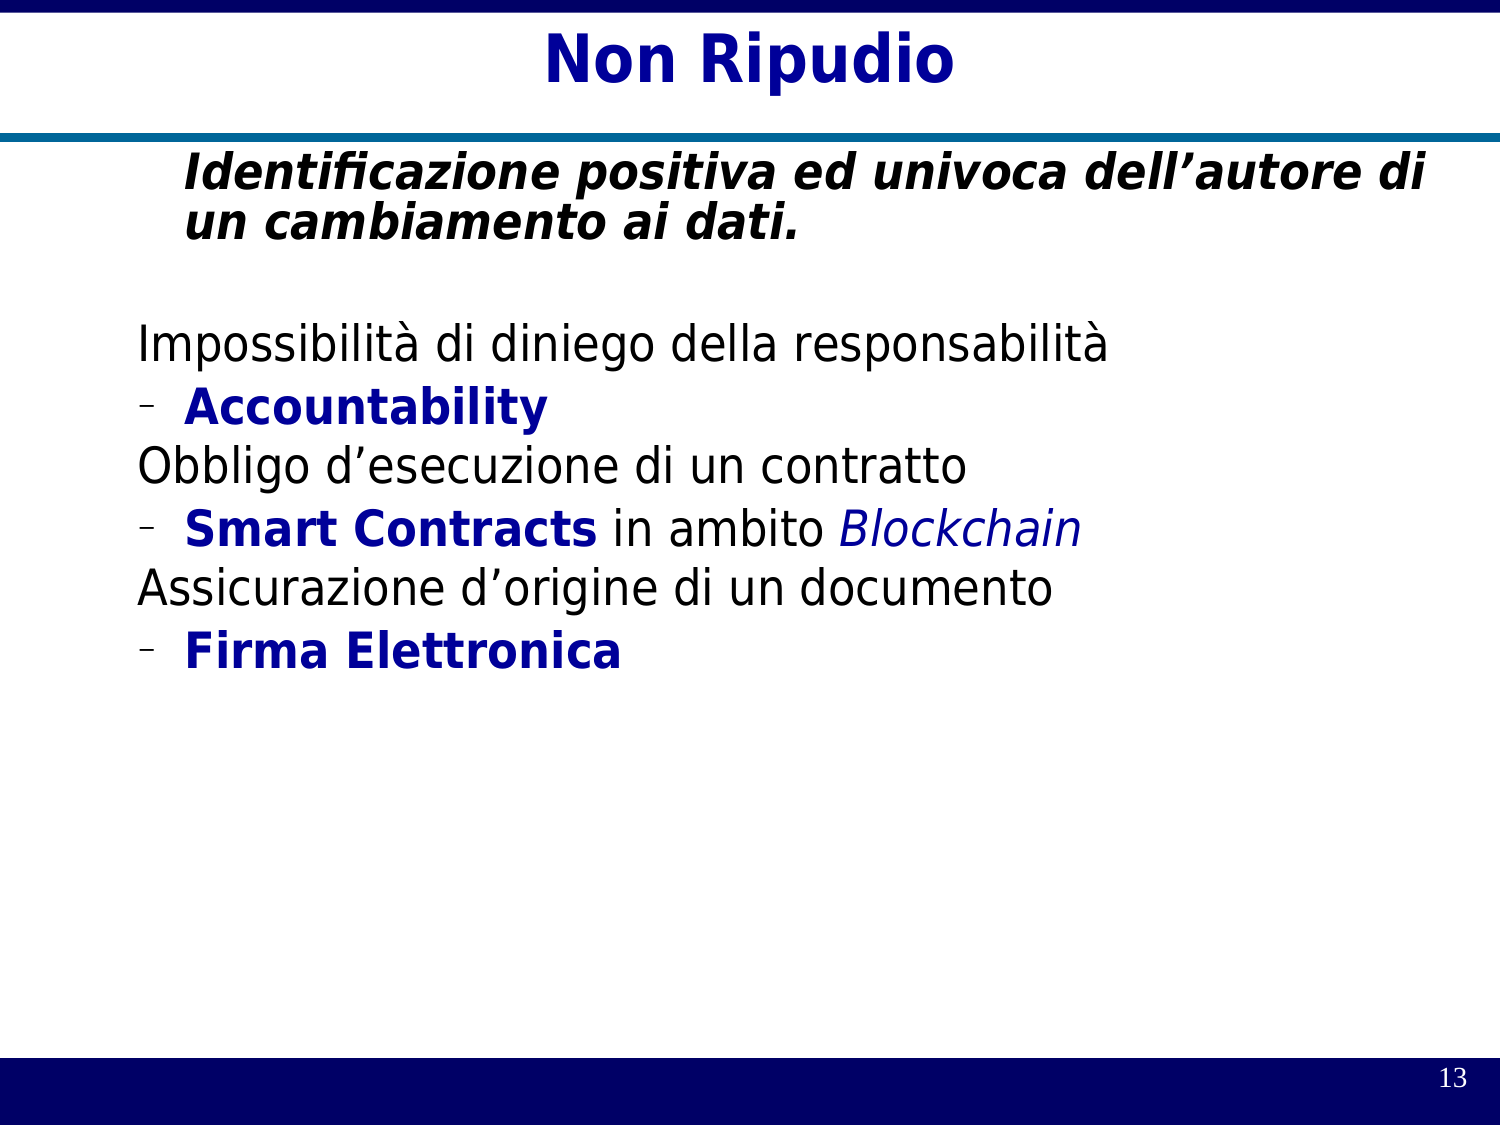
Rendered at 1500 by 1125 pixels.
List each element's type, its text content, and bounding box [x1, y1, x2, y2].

list Identificazione positiva ed univoca dell’autore di un cambiamento ai dati. Impossibilità di diniego della responsabilità Accountability Obbligo d’esecuzione di un contratto Smart Contracts in ambito Blockchain Assicurazione d’origine di un documento Firma Elettronica [62, 150, 1438, 803]
title Non Ripudio [62, 0, 1438, 126]
